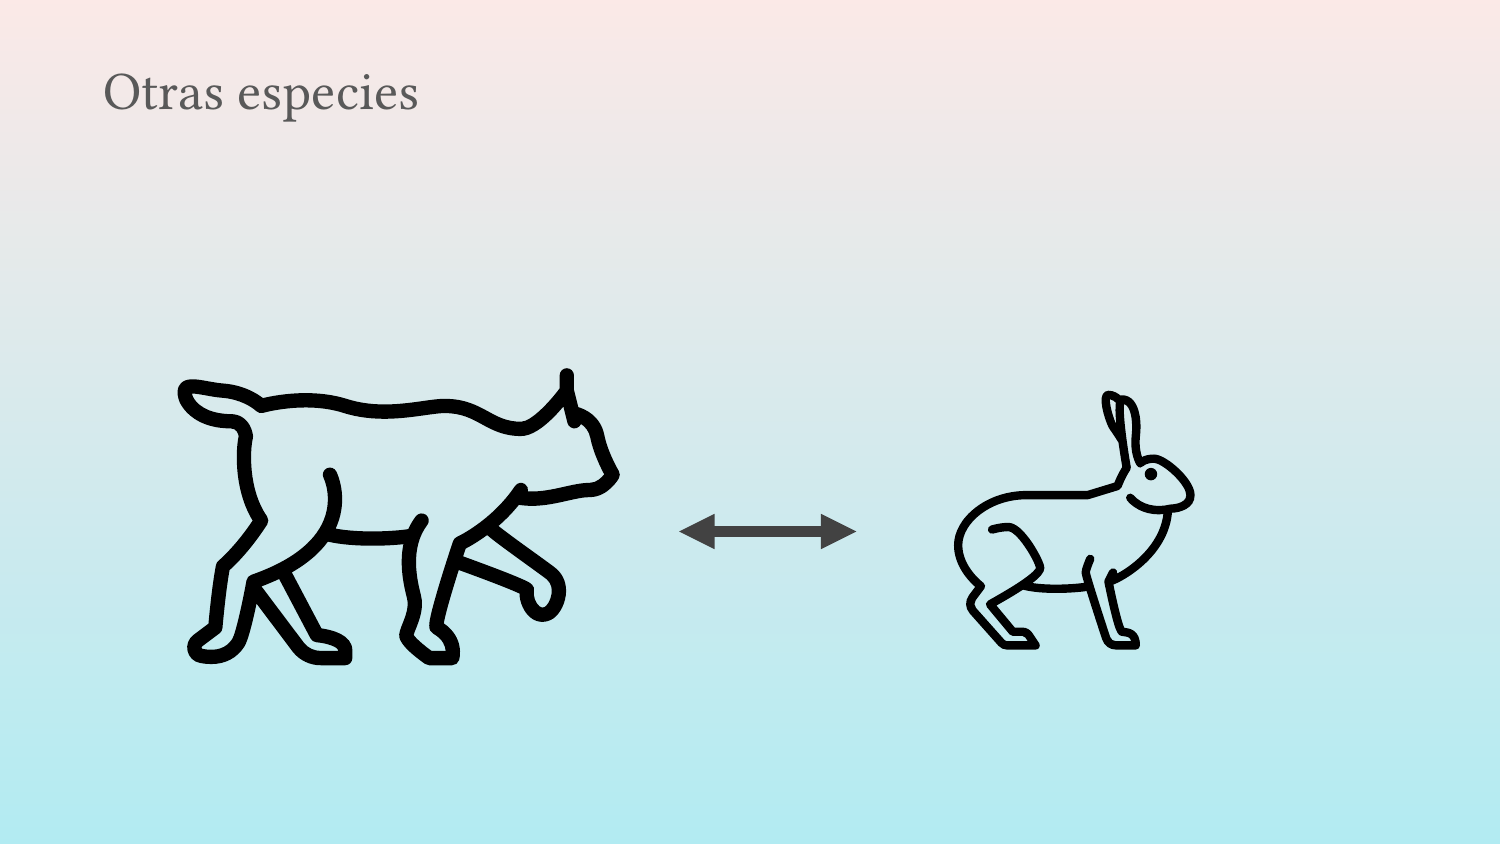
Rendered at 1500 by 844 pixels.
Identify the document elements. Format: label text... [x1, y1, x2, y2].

picture [177, 295, 621, 739]
list Otras especies [51, 30, 473, 591]
picture [944, 390, 1204, 650]
